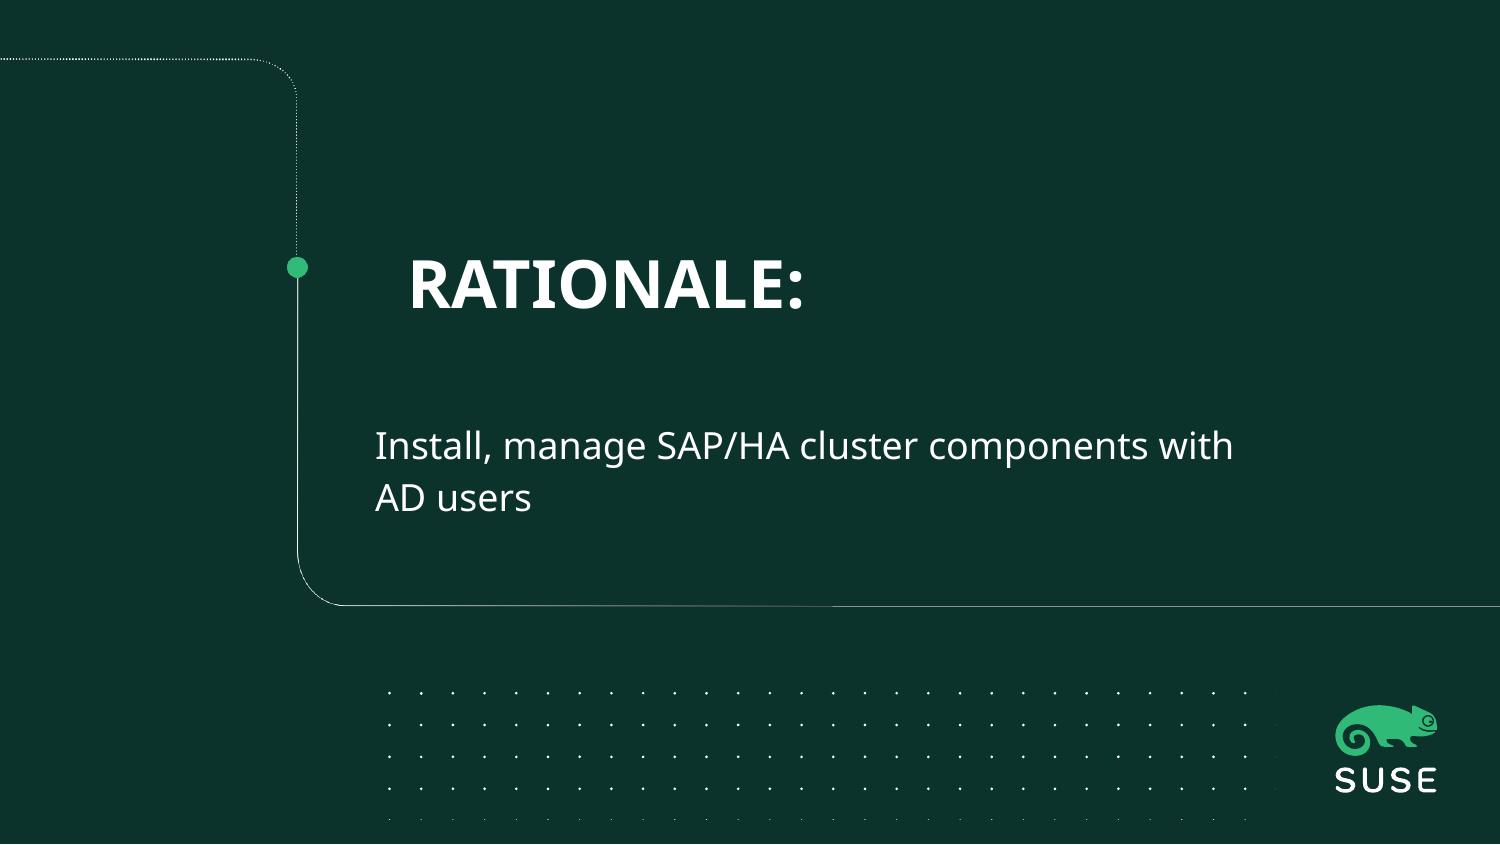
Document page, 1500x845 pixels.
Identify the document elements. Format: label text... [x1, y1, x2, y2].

list Install, manage SAP/HA cluster components with AD users [375, 420, 1279, 627]
title RATIONALE: [407, 212, 1312, 354]
picture [0, 58, 1500, 607]
